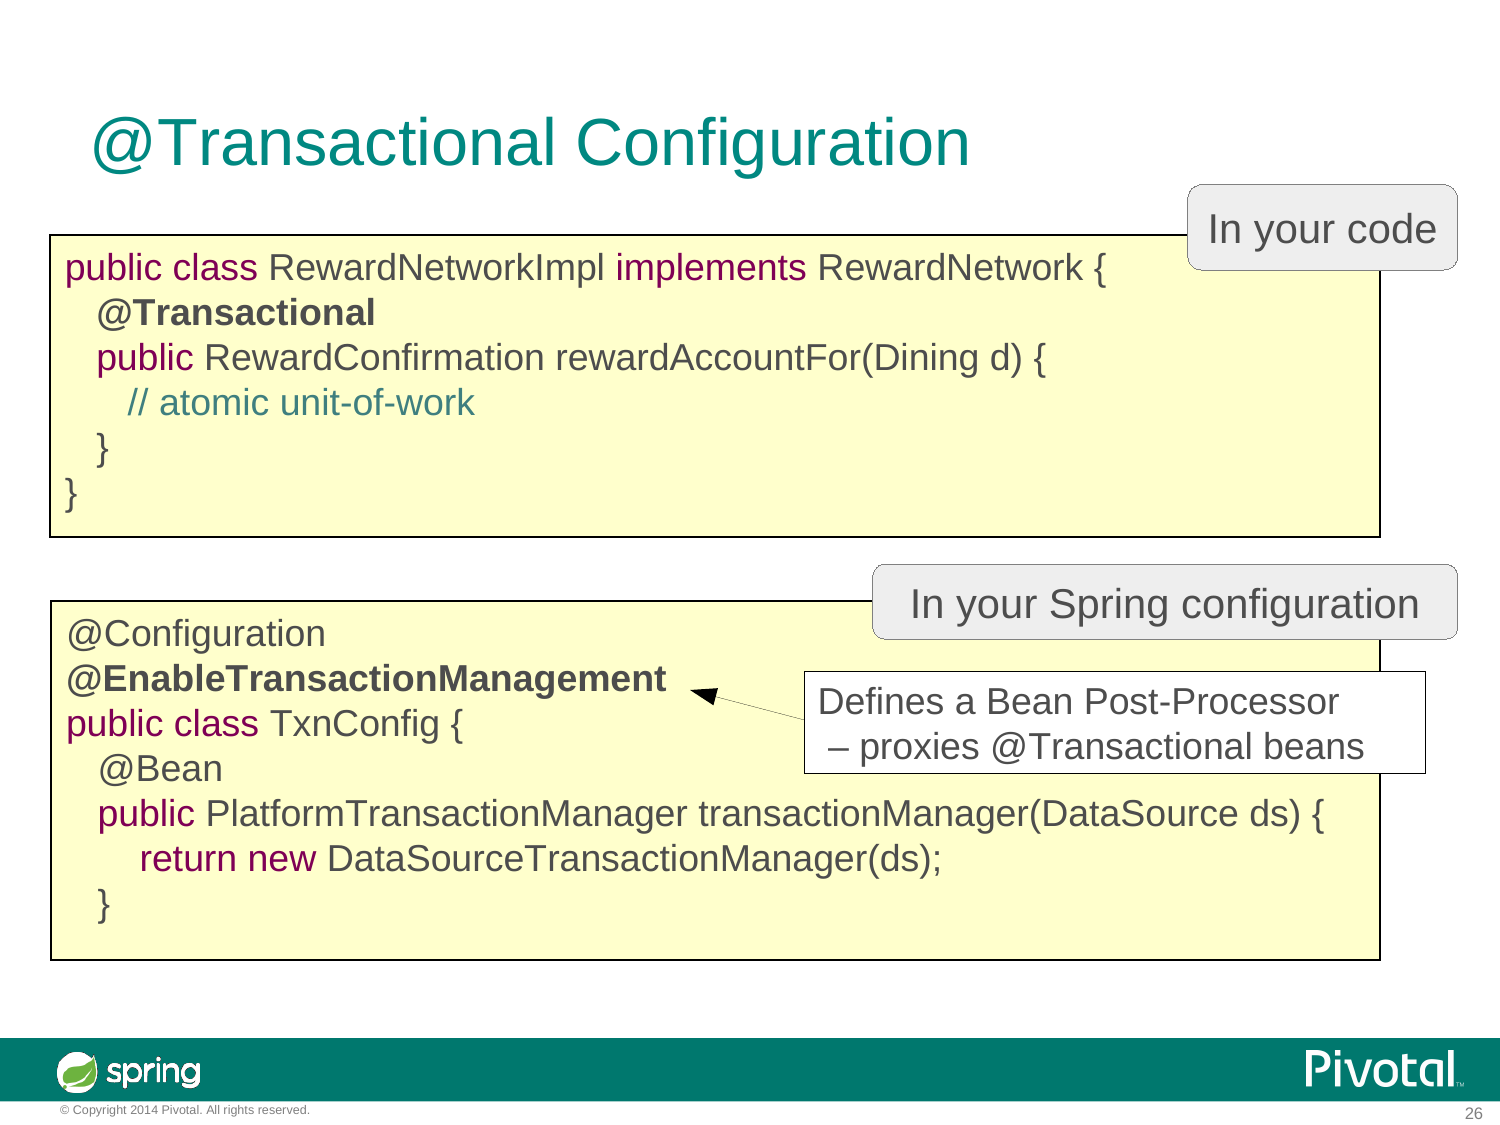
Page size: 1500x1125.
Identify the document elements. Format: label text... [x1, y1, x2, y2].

text_box @Configuration @EnableTransactionManagement public class TxnConfig { @Bean public PlatformTransactionManager transactionManager(DataSource ds) { return new DataSourceTransactionManager(ds); } [51, 600, 1381, 960]
text_box public class RewardNetworkImpl implements RewardNetwork { @Transactional public RewardConfirmation rewardAccountFor(Dining d) { // atomic unit-of-work } } [49, 235, 1381, 538]
title @Transactional Configuration [75, 45, 1426, 233]
picture [1306, 1050, 1464, 1087]
picture [32, 1041, 210, 1103]
text_box Defines a Bean Post-Processor – proxies @Transactional beans [804, 671, 1426, 774]
text_box In your code [1187, 184, 1458, 271]
text_box In your Spring configuration [872, 564, 1458, 640]
